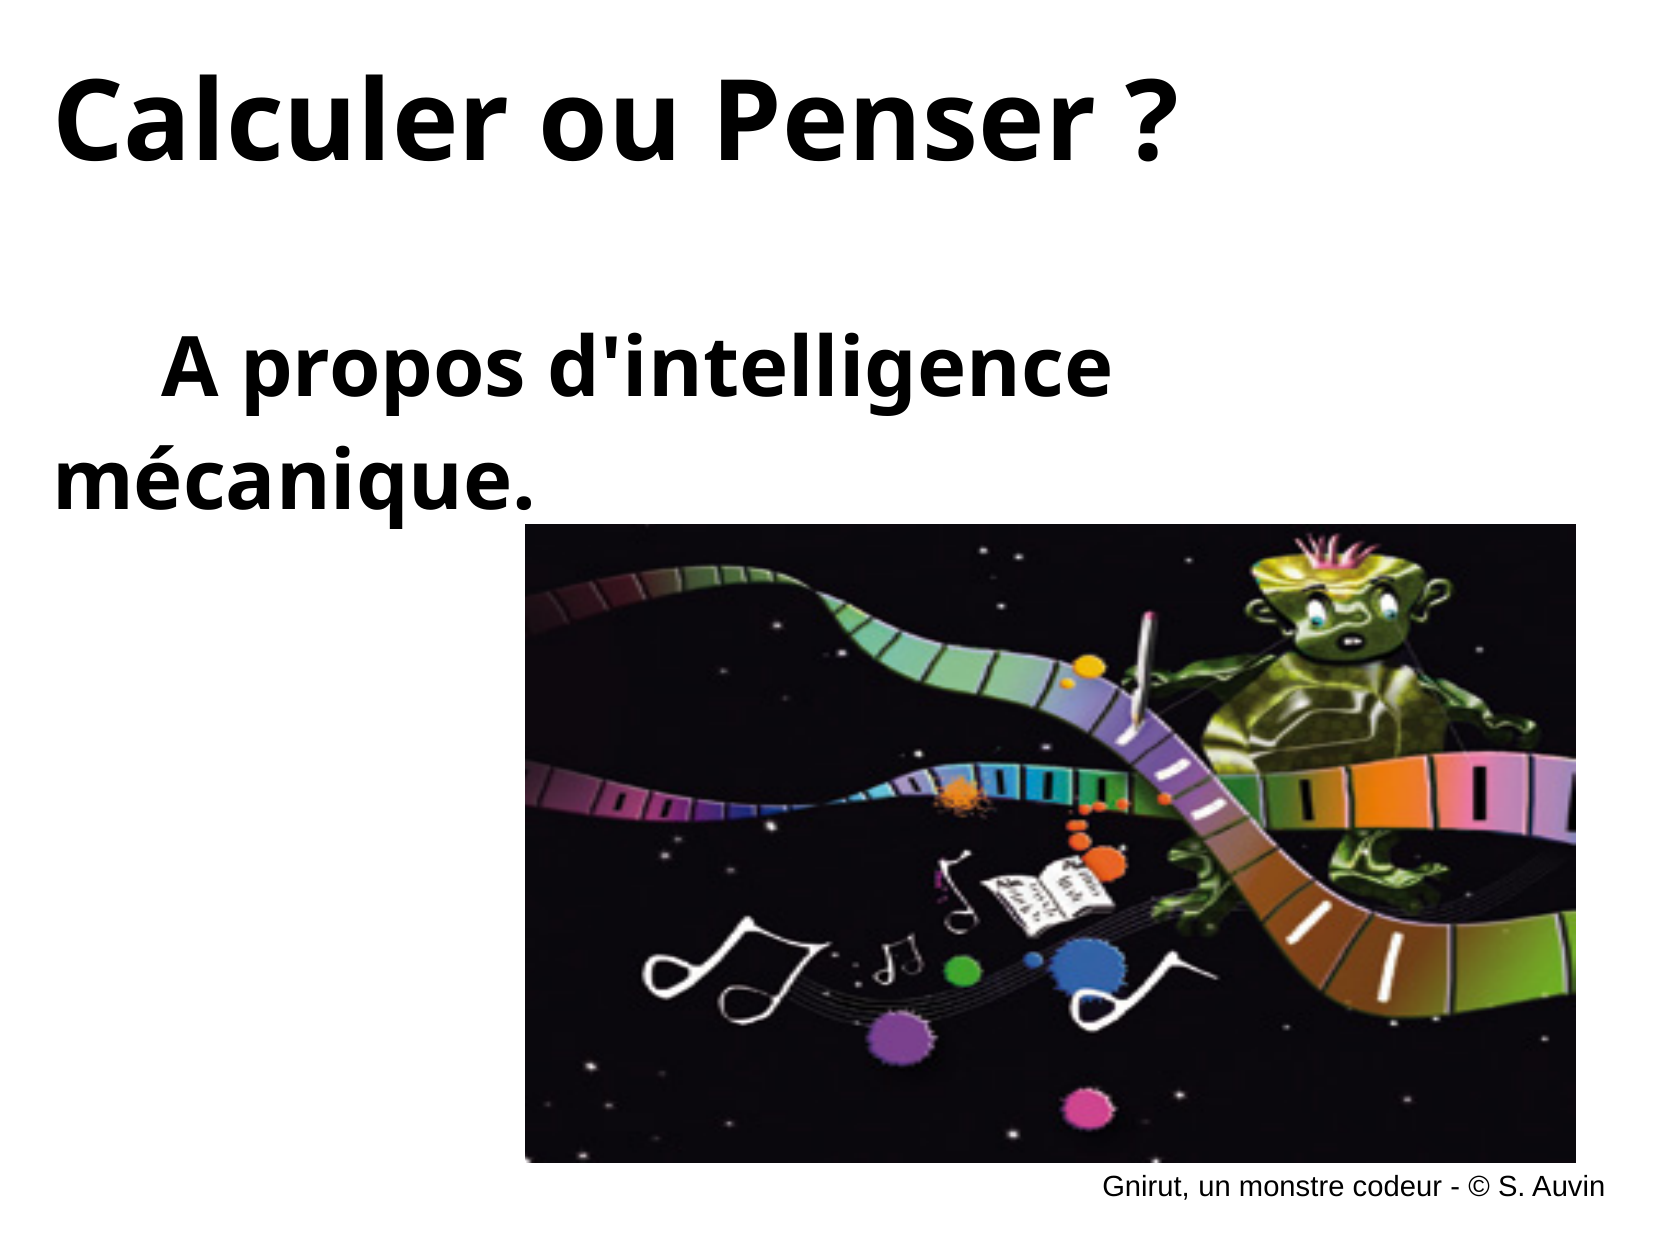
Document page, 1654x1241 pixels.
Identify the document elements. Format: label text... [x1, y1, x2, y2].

text_box Gnirut, un monstre codeur - © S. Auvin [1087, 1162, 1651, 1211]
text_box Calculer ou Penser ? A propos d'intelligence mécanique. [37, 33, 1613, 407]
picture [525, 524, 1576, 1163]
